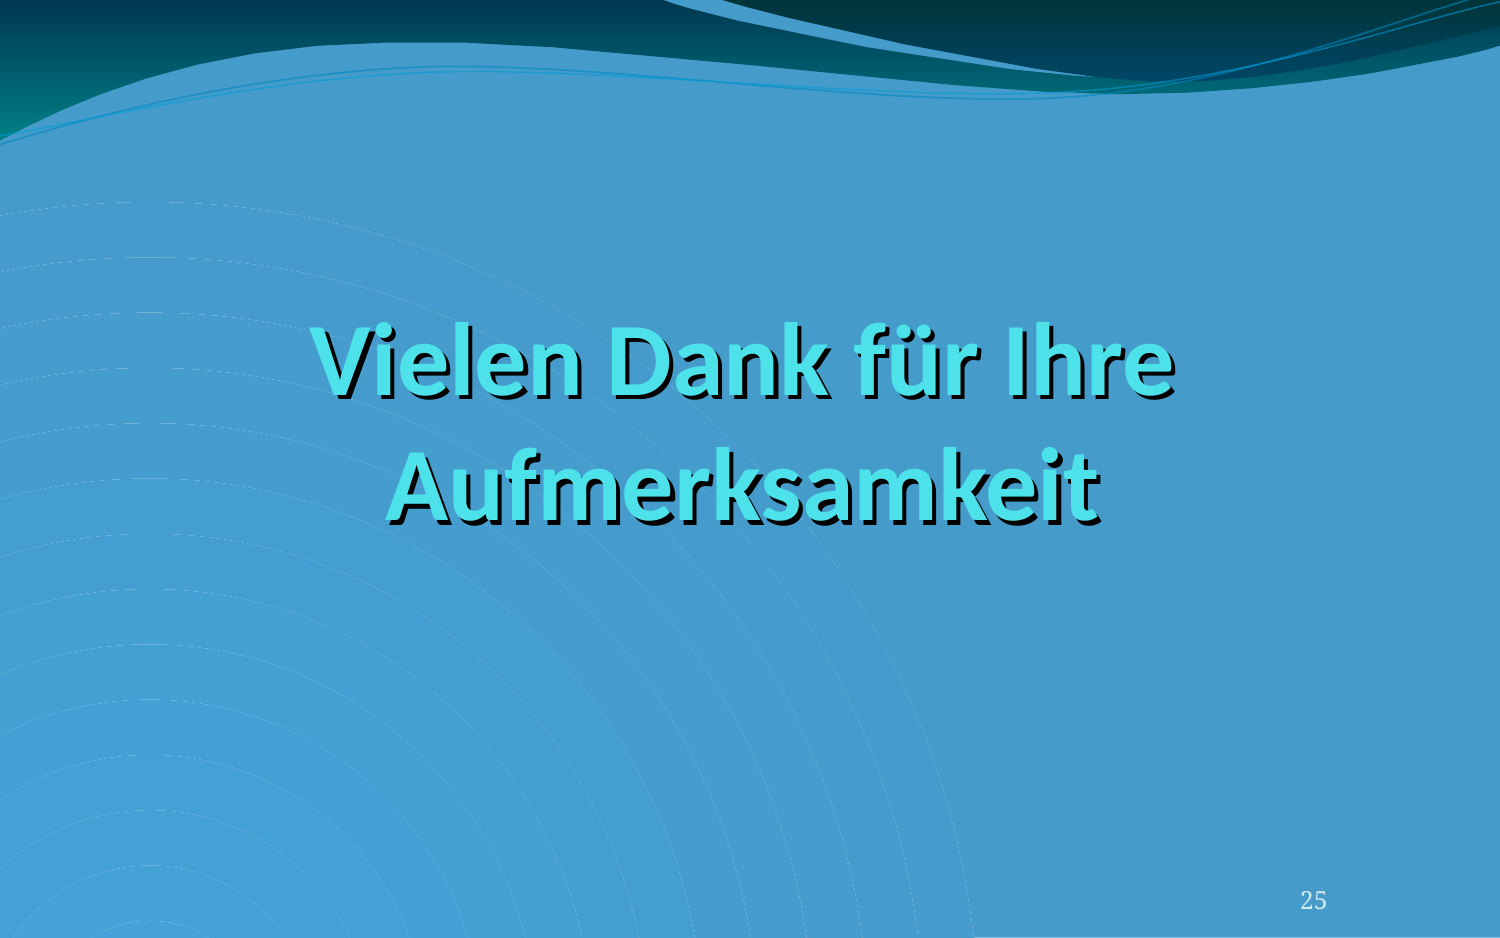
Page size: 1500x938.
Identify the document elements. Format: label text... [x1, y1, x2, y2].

picture [60, 121, 76, 126]
picture [115, 109, 134, 114]
text_box 25 [1299, 868, 1426, 919]
title Vielen Dank für Ihre Aufmerksamkeit [100, 291, 1389, 542]
